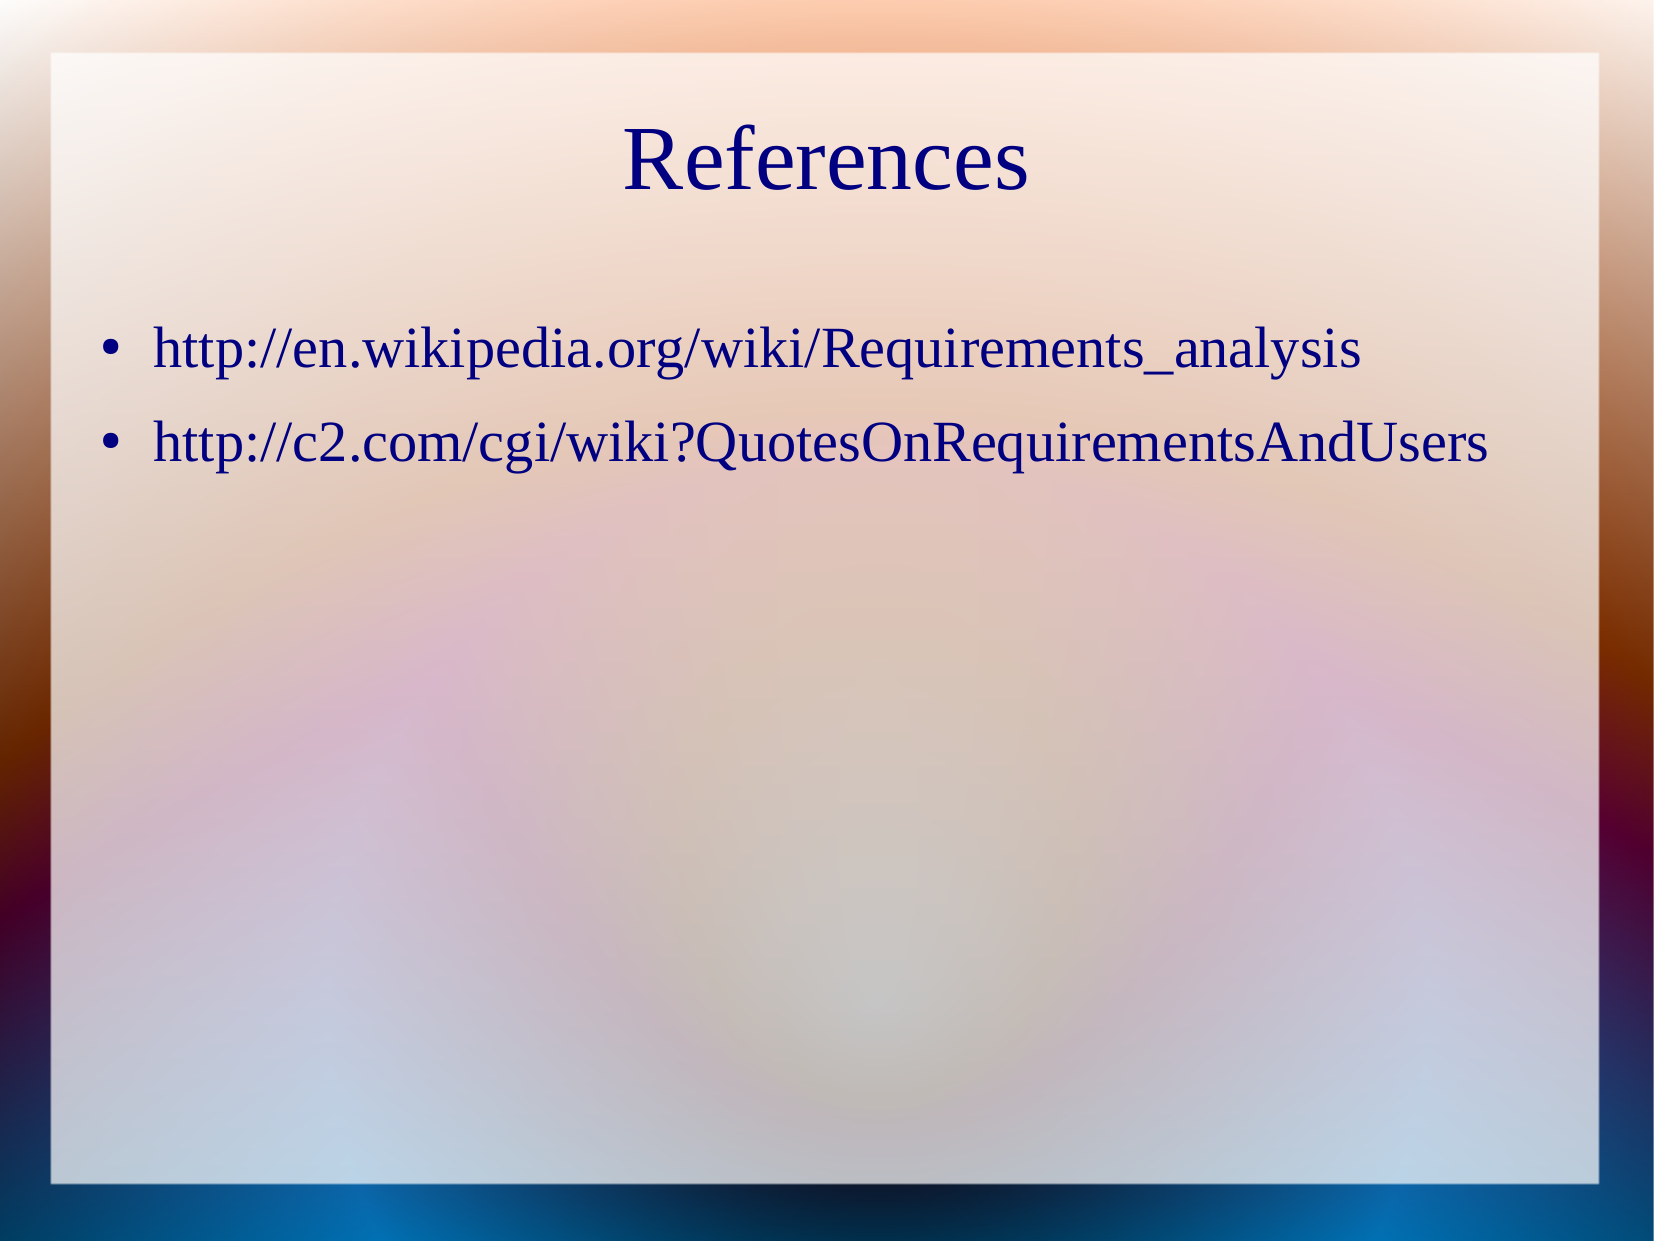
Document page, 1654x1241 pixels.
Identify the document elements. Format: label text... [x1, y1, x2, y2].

title References [82, 55, 1571, 263]
list http://en.wikipedia.org/wiki/Requirements_analysis http://c2.com/cgi/wiki?QuotesOnRequirementsAndUsers [82, 315, 1571, 1016]
picture [0, 0, 1654, 1241]
